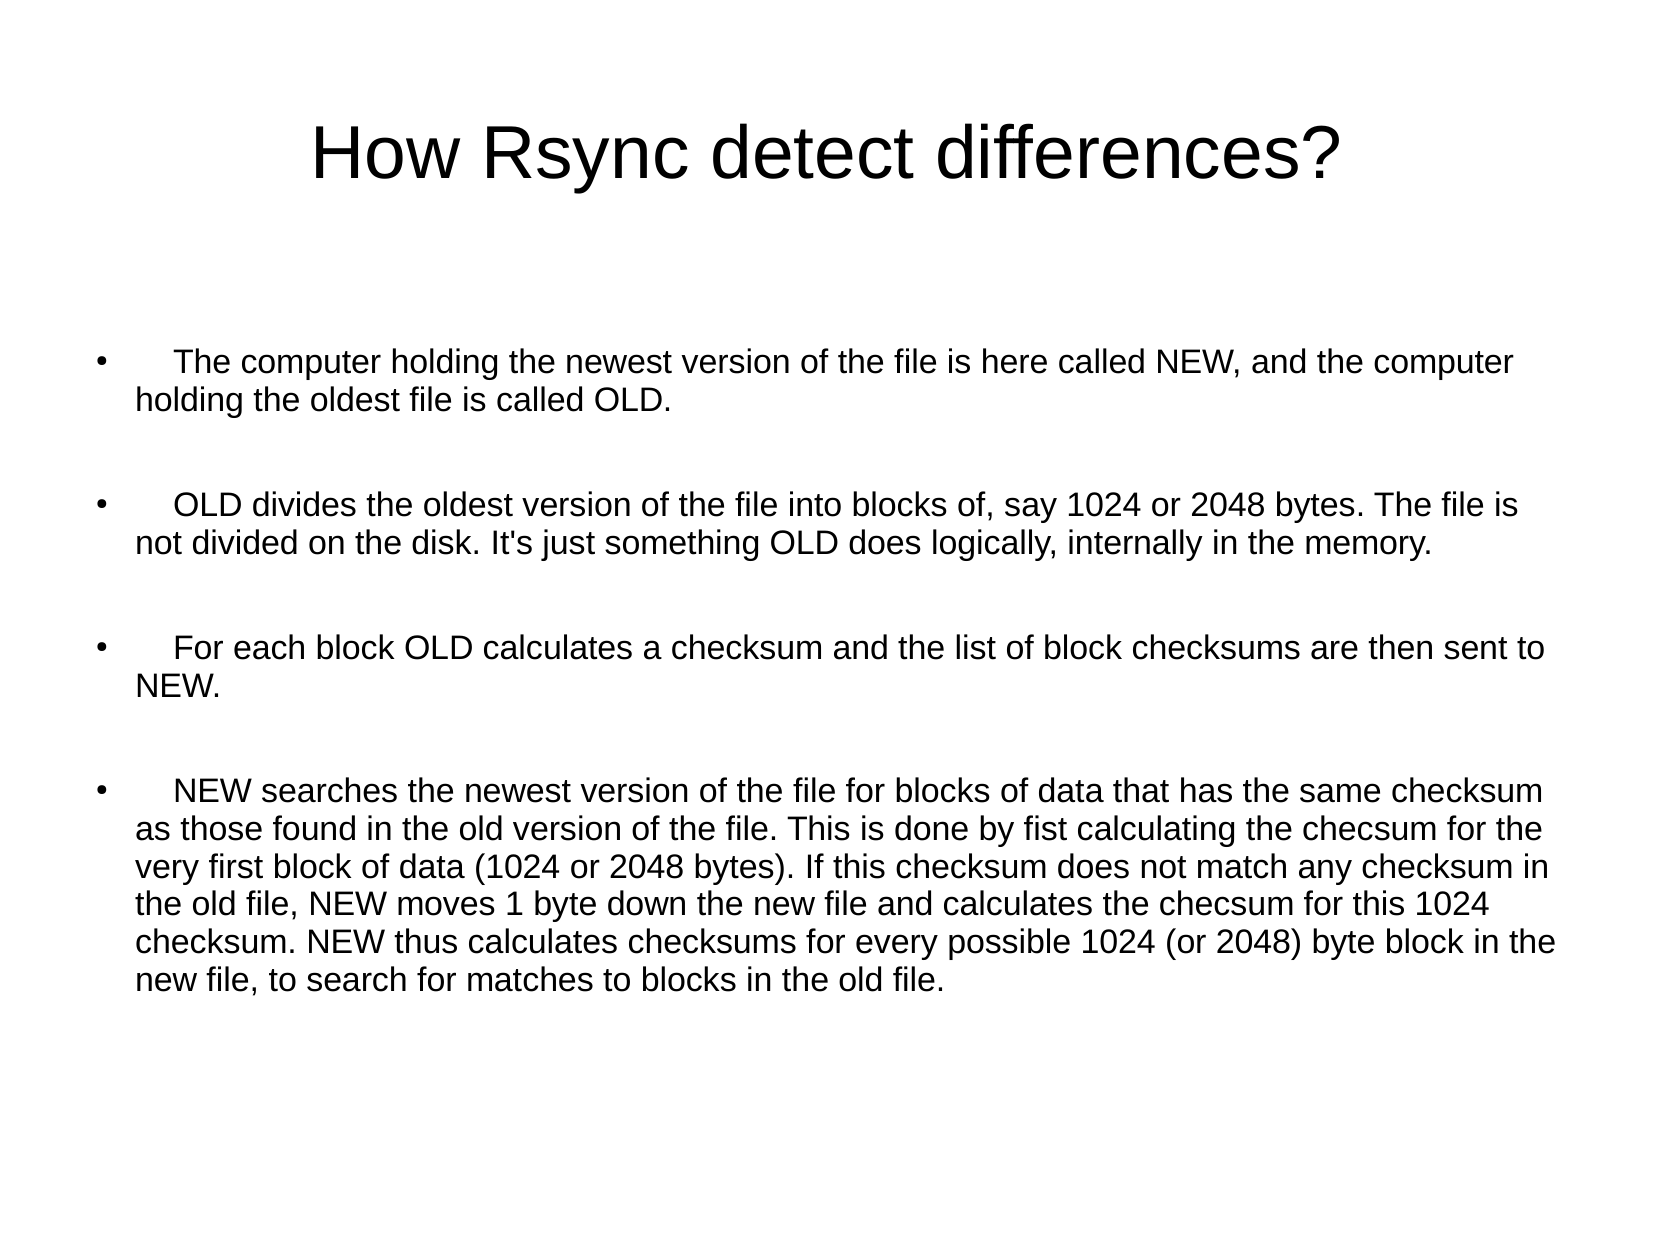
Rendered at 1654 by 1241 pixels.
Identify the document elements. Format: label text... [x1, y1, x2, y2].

list The computer holding the newest version of the file is here called NEW, and the computer holding the oldest file is called OLD. OLD divides the oldest version of the file into blocks of, say 1024 or 2048 bytes. The file is not divided on the disk. It's just something OLD does logically, internally in the memory. For each block OLD calculates a checksum and the list of block checksums are then sent to NEW. NEW searches the newest version of the file for blocks of data that has the same checksum as those found in the old version of the file. This is done by fist calculating the checsum for the very first block of data (1024 or 2048 bytes). If this checksum does not match any checksum in the old file, NEW moves 1 byte down the new file and calculates the checsum for this 1024 checksum. NEW thus calculates checksums for every possible 1024 (or 2048) byte block in the new file, to search for matches to blocks in the old file. [82, 290, 1571, 1010]
title How Rsync detect differences? [82, 49, 1571, 257]
